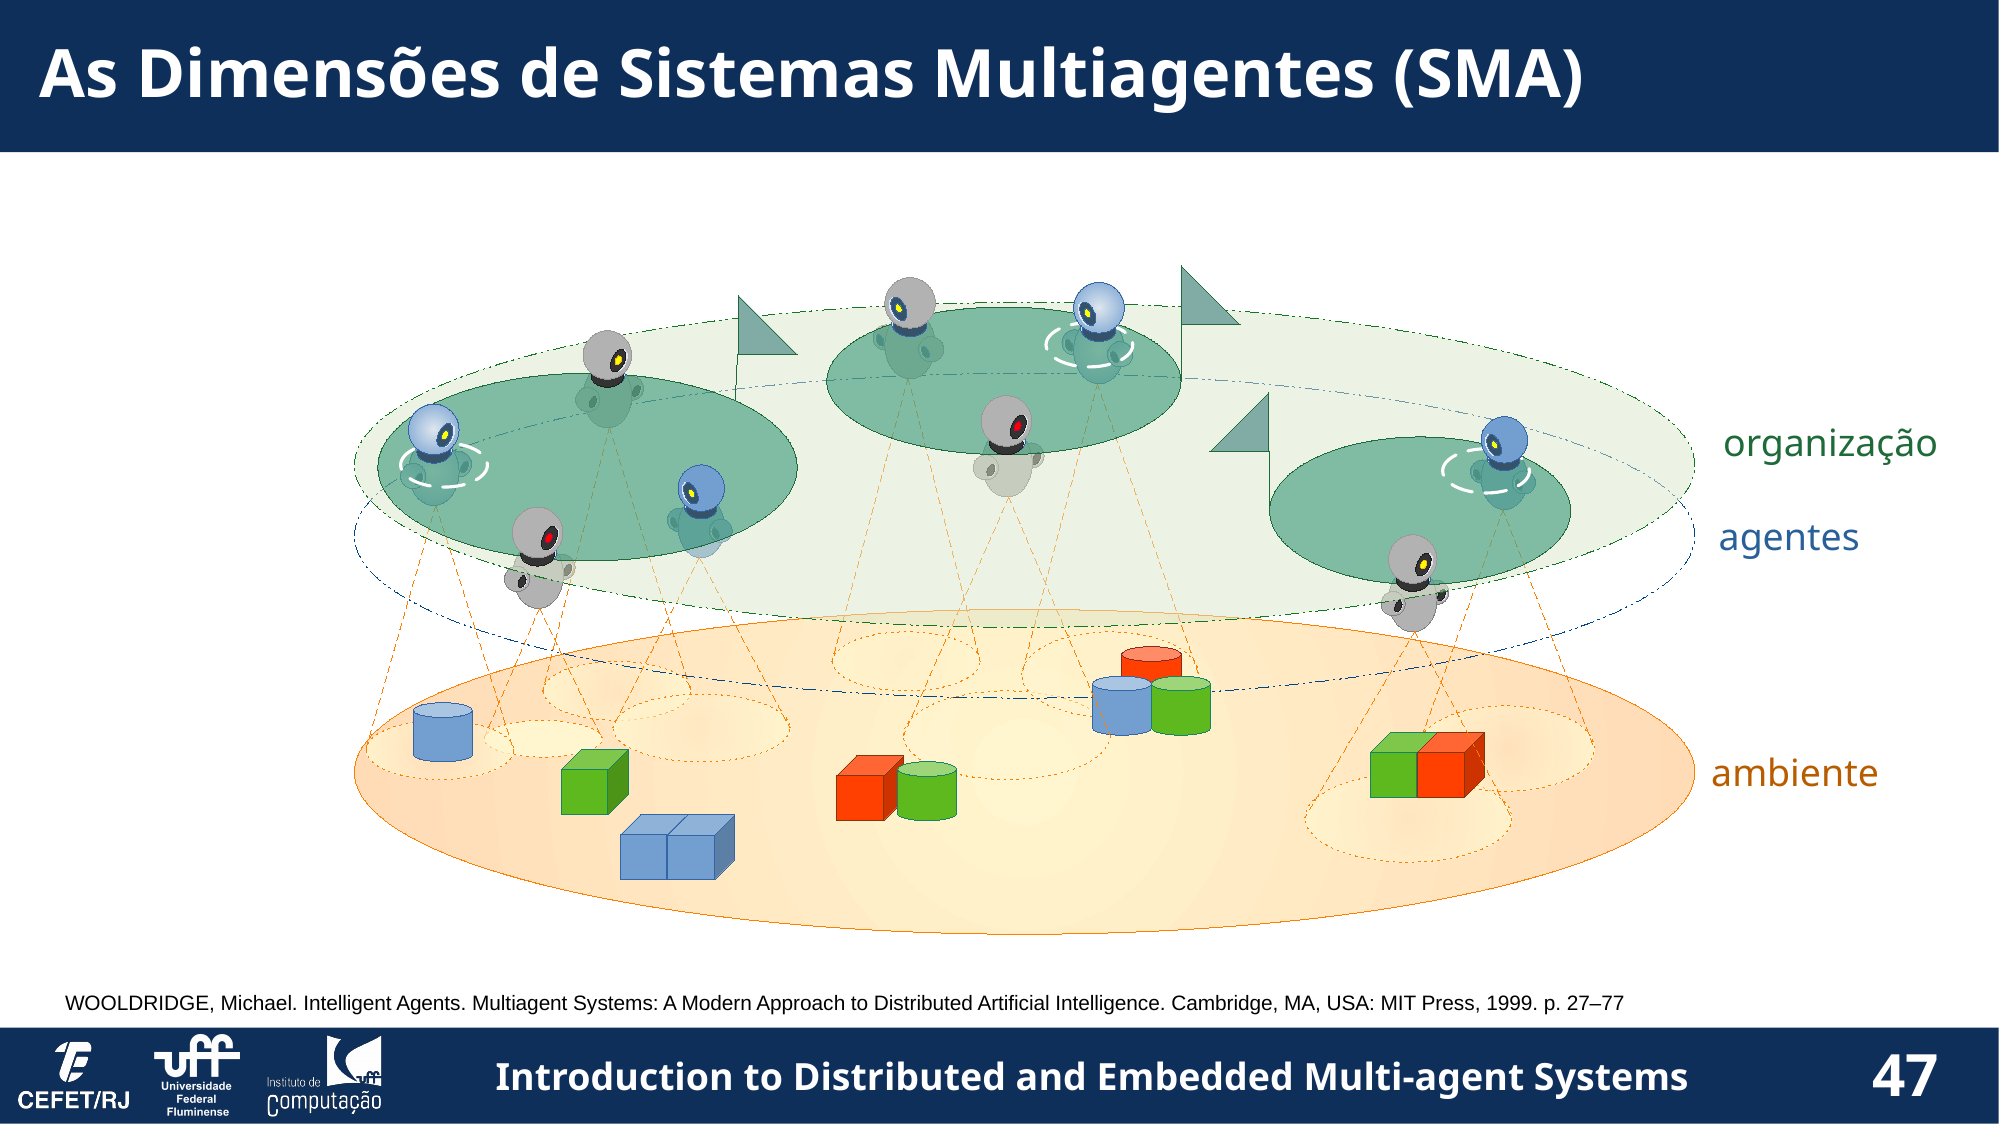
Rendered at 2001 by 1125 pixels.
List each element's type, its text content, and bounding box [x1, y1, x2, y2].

text_box agentes [1612, 505, 1967, 566]
picture [265, 1033, 383, 1117]
text_box [354, 265, 1695, 935]
text_box WOOLDRIDGE, Michael. Intelligent Agents. Multiagent Systems: A Modern Approach to Distributed Artificial Intelligence. Cambridge, MA, USA: MIT Press, 1999. p. 27–77 [50, 982, 1969, 1023]
text_box organização [1653, 411, 2000, 472]
picture [153, 1033, 241, 1121]
text_box ambiente [1618, 741, 1973, 802]
picture [18, 1021, 129, 1125]
text_box As Dimensões de Sistemas Multiagentes (SMA) [25, 23, 1999, 119]
